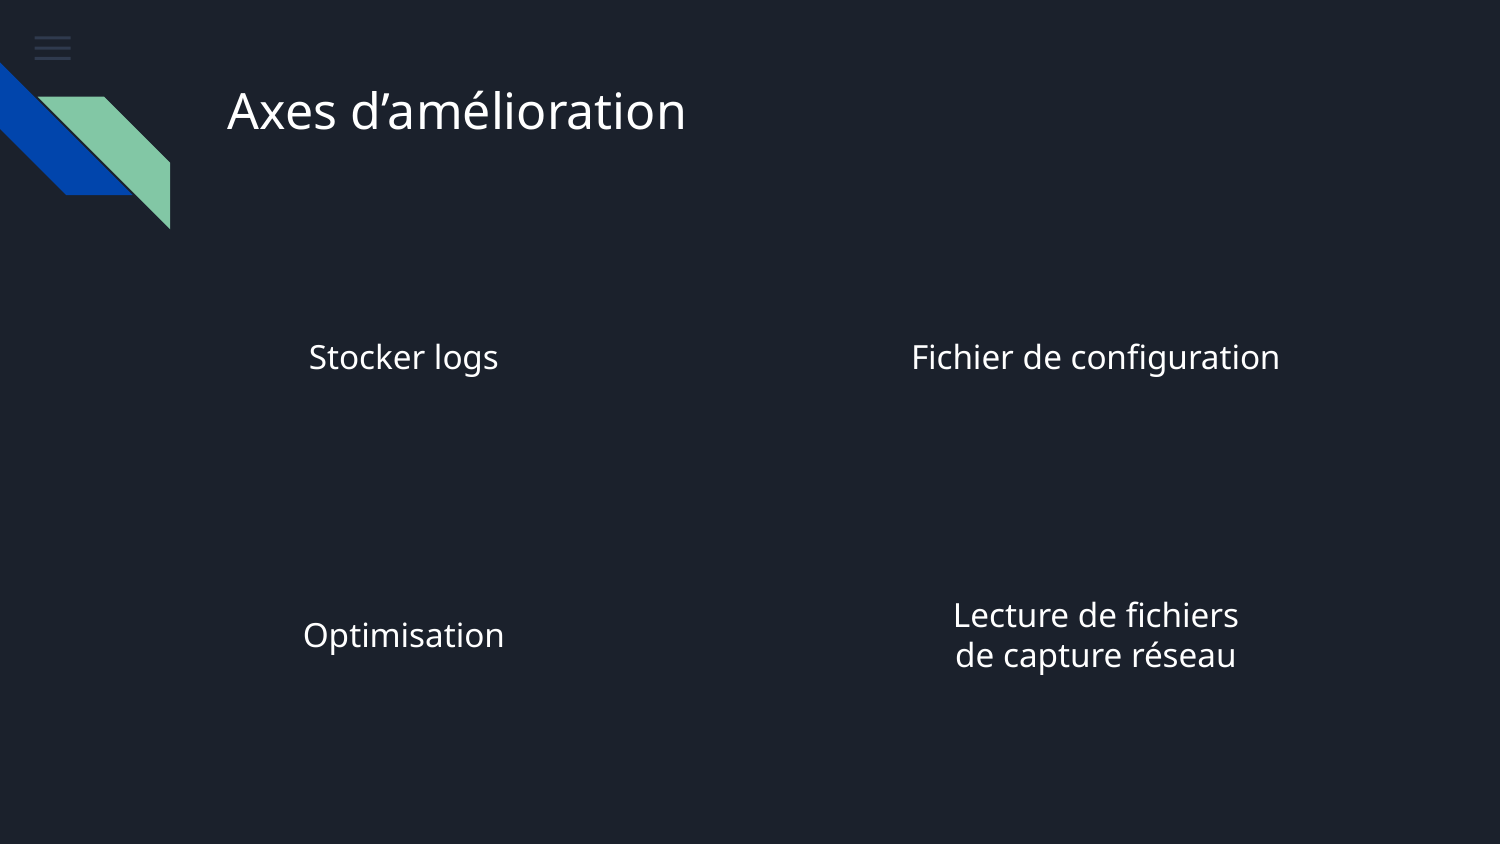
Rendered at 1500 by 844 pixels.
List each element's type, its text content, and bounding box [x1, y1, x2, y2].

text_box Lecture de fichiers de capture réseau [826, 570, 1367, 699]
title Axes d’amélioration [212, 64, 1368, 215]
text_box Stocker logs [133, 291, 675, 420]
text_box Optimisation [133, 570, 675, 699]
text_box Fichier de configuration [826, 291, 1367, 420]
